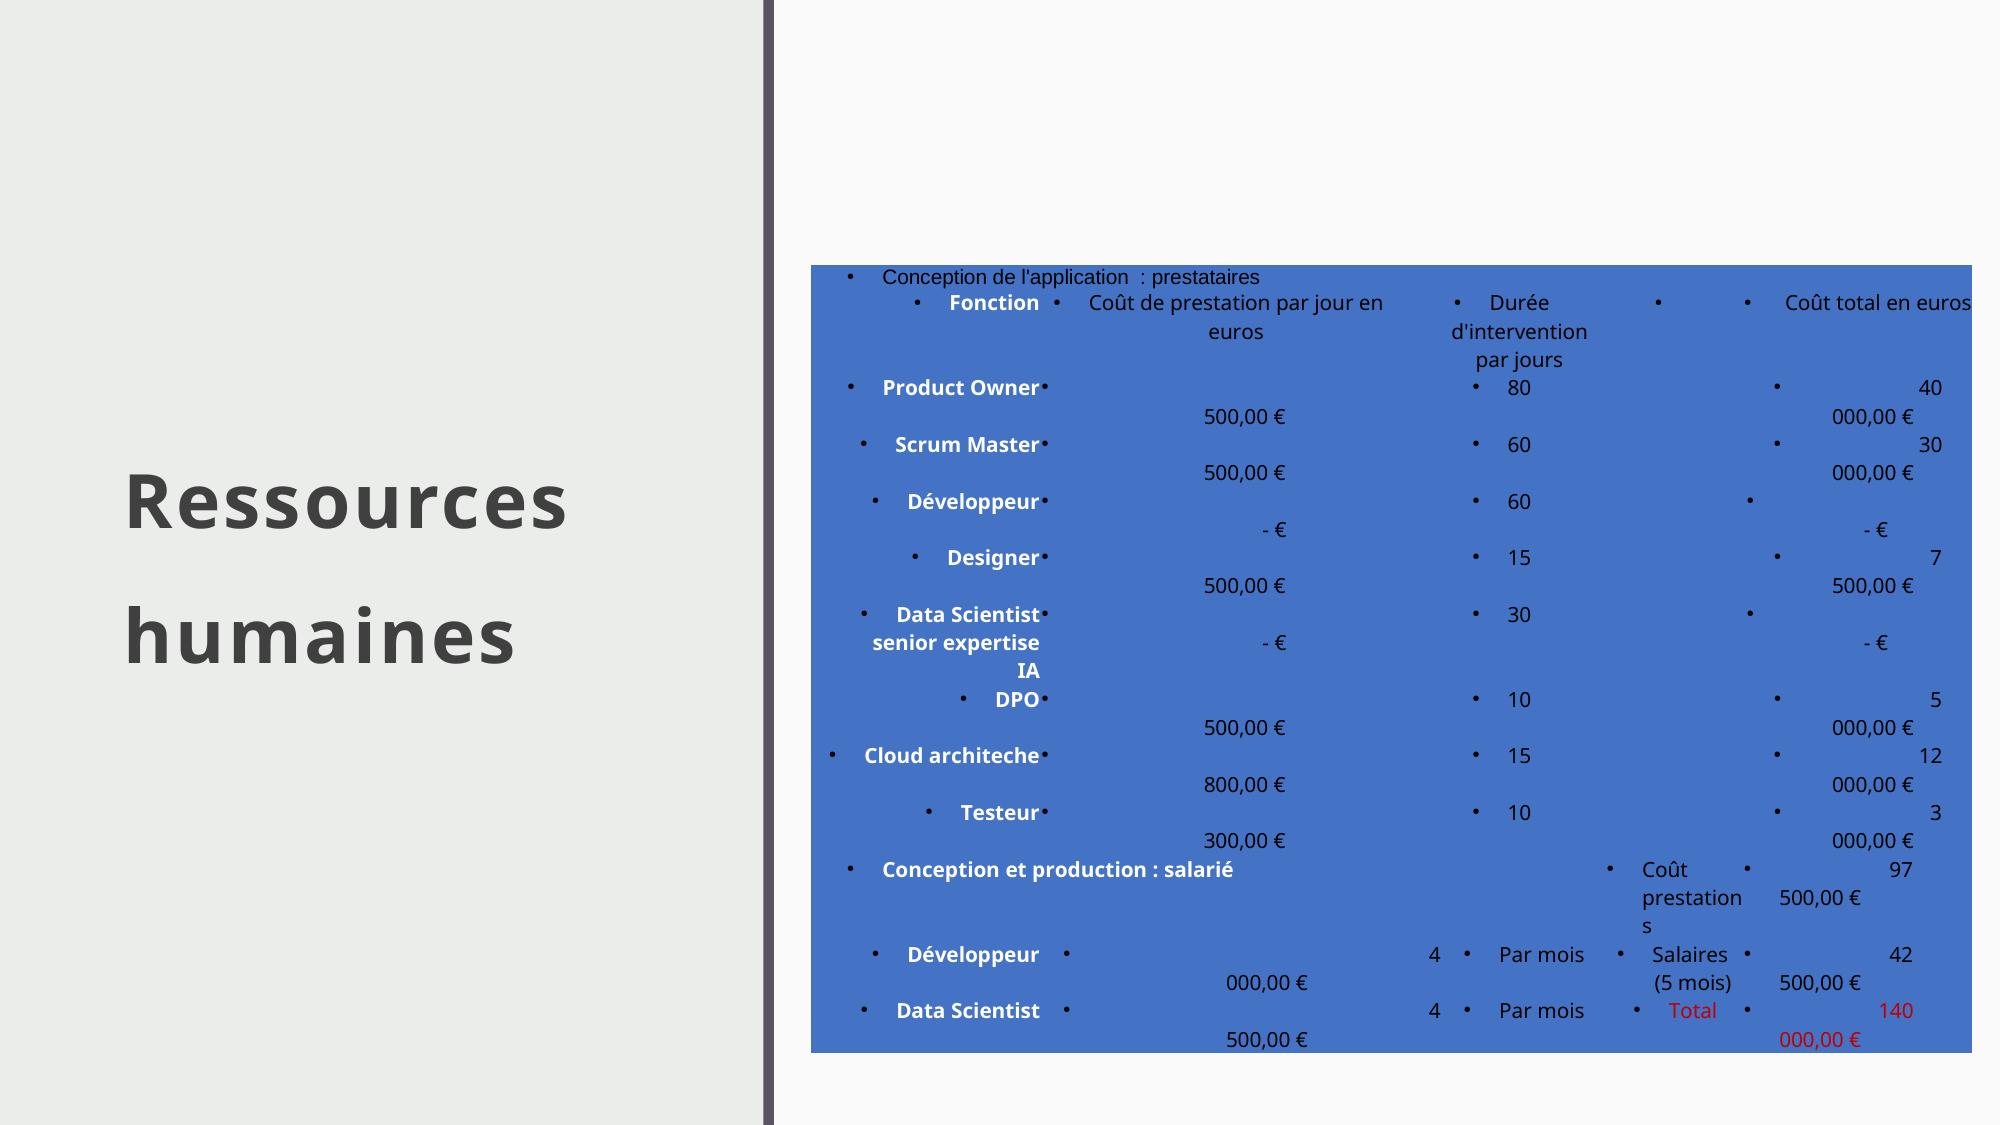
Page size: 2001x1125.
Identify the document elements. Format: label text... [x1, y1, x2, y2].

table_cell Conception et production : salarié [811, 855, 1607, 940]
table_cell 500,00 € [1040, 685, 1397, 742]
table_cell 15 [1397, 742, 1607, 798]
table_cell DPO [811, 685, 1040, 742]
table_cell Durée d'intervention par jours [1397, 289, 1607, 374]
table_cell 500,00 € [1040, 374, 1397, 430]
table_cell Designer [811, 543, 1040, 600]
table_cell 10 [1397, 685, 1607, 742]
table_cell Développeur [811, 487, 1040, 543]
table_cell Testeur [811, 798, 1040, 855]
table_cell - € [1744, 487, 1972, 543]
table_cell [1607, 289, 1744, 855]
table_cell Data Scientist [811, 996, 1040, 1053]
table_cell Fonction [811, 289, 1040, 374]
table_cell 30 [1397, 600, 1607, 685]
table_cell Scrum Master [811, 430, 1040, 487]
table_cell 500,00 € [1040, 430, 1397, 487]
table_cell Par mois [1464, 940, 1607, 996]
table_cell 80 [1397, 374, 1607, 430]
table_cell 4 000,00 € [1040, 940, 1464, 996]
table_cell Coût de prestation par jour en euros [1040, 289, 1397, 374]
table_cell - € [1040, 600, 1397, 685]
table_cell 5 000,00 € [1744, 685, 1972, 742]
table_cell 800,00 € [1040, 742, 1397, 798]
table_cell 42 500,00 € [1744, 940, 1972, 996]
table_cell 300,00 € [1040, 798, 1397, 855]
table_cell 60 [1397, 487, 1607, 543]
title Ressources humaines [105, 115, 666, 969]
table_cell 30 000,00 € [1744, 430, 1972, 487]
table_cell Développeur [811, 940, 1040, 996]
table_cell 7 500,00 € [1744, 543, 1972, 600]
table_cell Salaires (5 mois) [1607, 940, 1744, 996]
table_cell 12 000,00 € [1744, 742, 1972, 798]
table_cell Product Owner [811, 374, 1040, 430]
table_cell 500,00 € [1040, 543, 1397, 600]
table_cell 97 500,00 € [1744, 855, 1972, 940]
table_cell Total [1607, 996, 1744, 1053]
table_header Conception de l'application : prestataires [811, 265, 1972, 289]
table_cell 15 [1397, 543, 1607, 600]
table_cell Cloud architeche [811, 742, 1040, 798]
table_cell 140 000,00 € [1744, 996, 1972, 1053]
table_cell 40 000,00 € [1744, 374, 1972, 430]
table_cell 60 [1397, 430, 1607, 487]
table_cell Data Scientist senior expertise IA [811, 600, 1040, 685]
table_cell - € [1744, 600, 1972, 685]
table_cell Coût total en euros [1744, 289, 1972, 374]
table_cell Par mois [1464, 996, 1607, 1053]
table_cell - € [1040, 487, 1397, 543]
table_cell 10 [1397, 798, 1607, 855]
table_cell 3 000,00 € [1744, 798, 1972, 855]
table_cell Coût prestations [1607, 855, 1744, 940]
table_cell 4 500,00 € [1040, 996, 1464, 1053]
